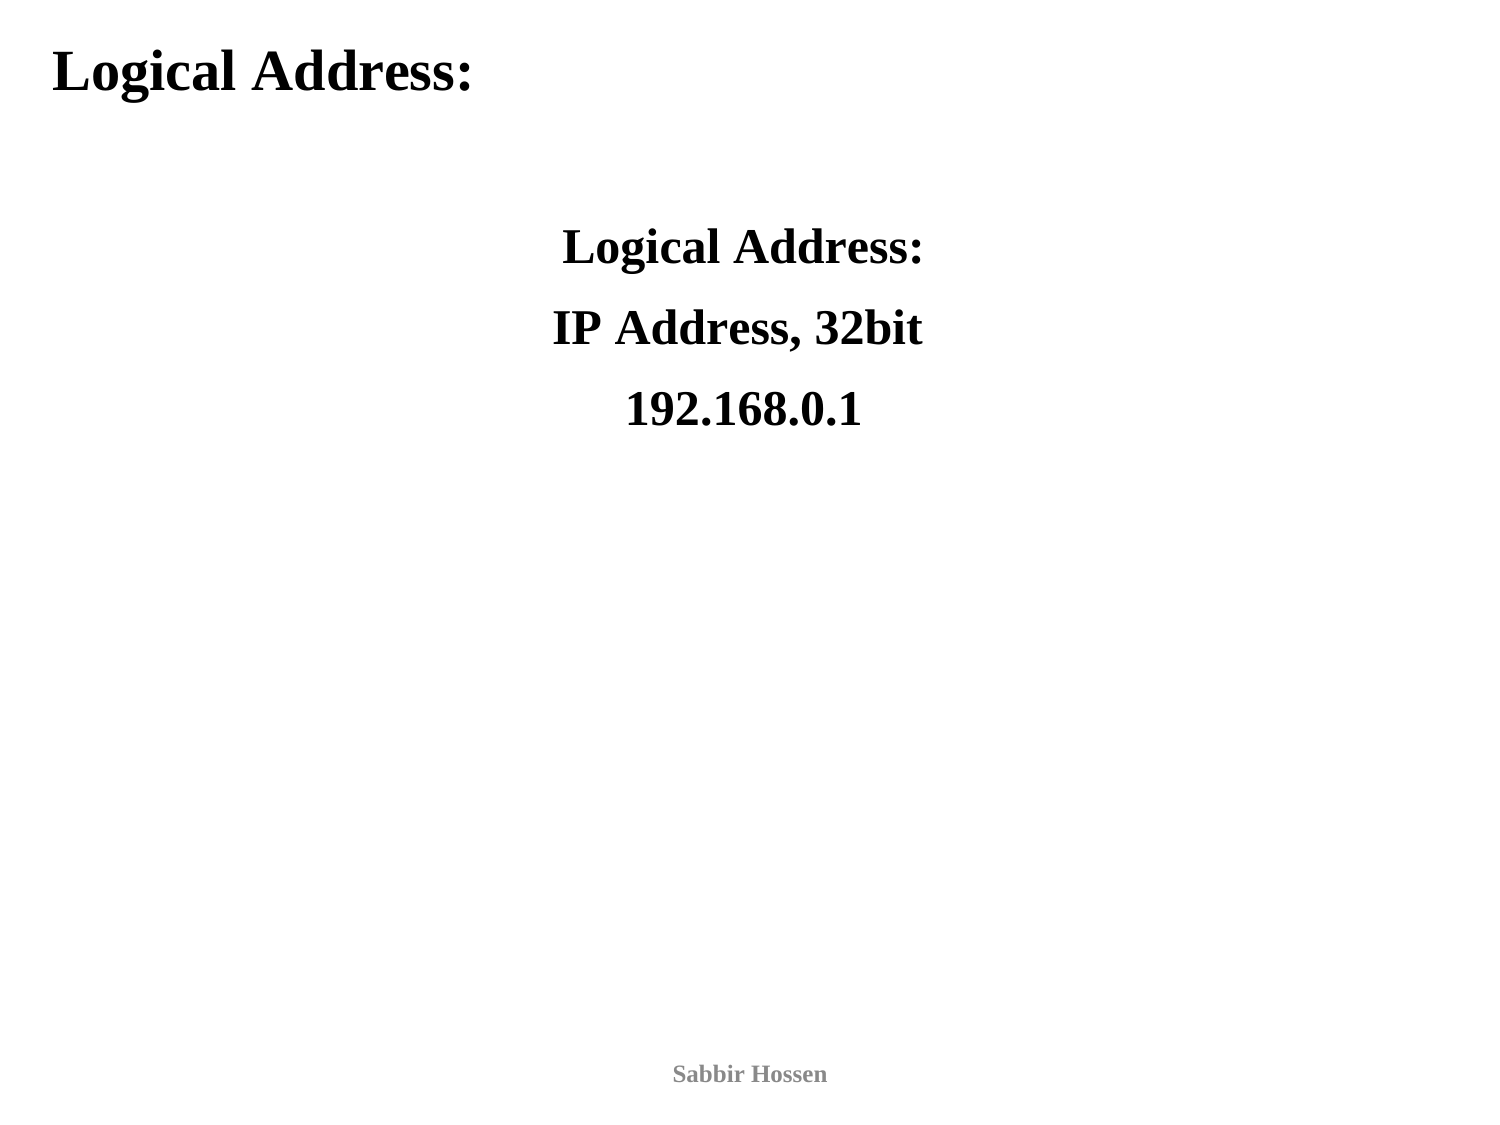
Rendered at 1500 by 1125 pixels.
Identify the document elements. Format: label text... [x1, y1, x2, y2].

text_box Sabbir Hossen [496, 1042, 1004, 1103]
list Logical Address: Logical Address: IP Address, 32bit 192.168.0.1 [37, 24, 1450, 1091]
